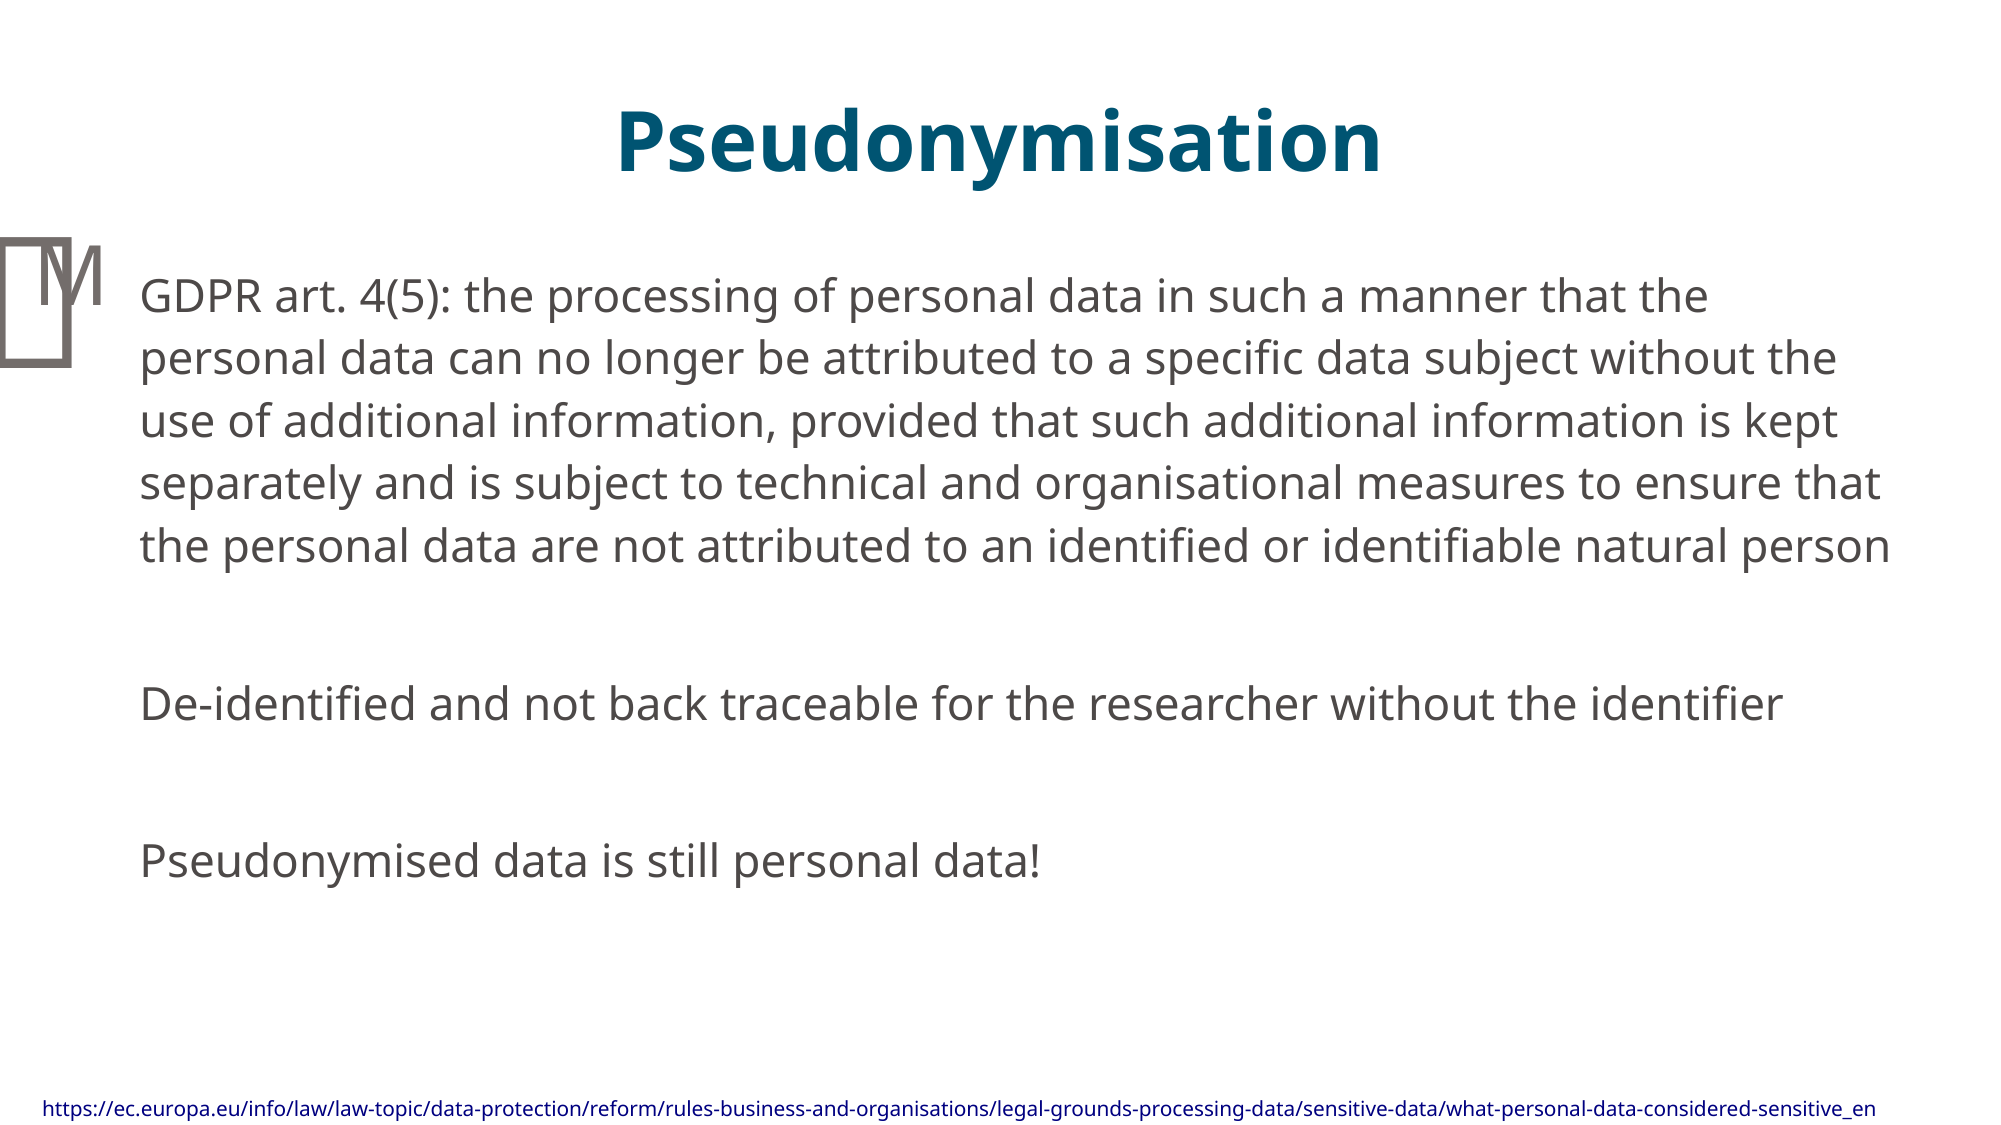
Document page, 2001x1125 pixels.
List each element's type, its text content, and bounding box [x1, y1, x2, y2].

list GDPR art. 4(5): the processing of personal data in such a manner that the personal data can no longer be attributed to a specific data subject without the use of additional information, provided that such additional information is kept separately and is subject to technical and organisational measures to ensure that the personal data are not attributed to an identified or identifiable natural person De-identified and not back traceable for the researcher without the identifier Pseudonymised data is still personal data! [100, 263, 1901, 916]
text_box https://ec.europa.eu/info/law/law-topic/data-protection/reform/rules-business-and-organisations/legal-grounds-processing-data/sensitive-data/what-personal-data-considered-sensitive_en [27, 1086, 1670, 1125]
title Pseudonymisation [99, 44, 1900, 233]
text_box M [19, 209, 116, 814]
text_box  [0, 165, 78, 364]
